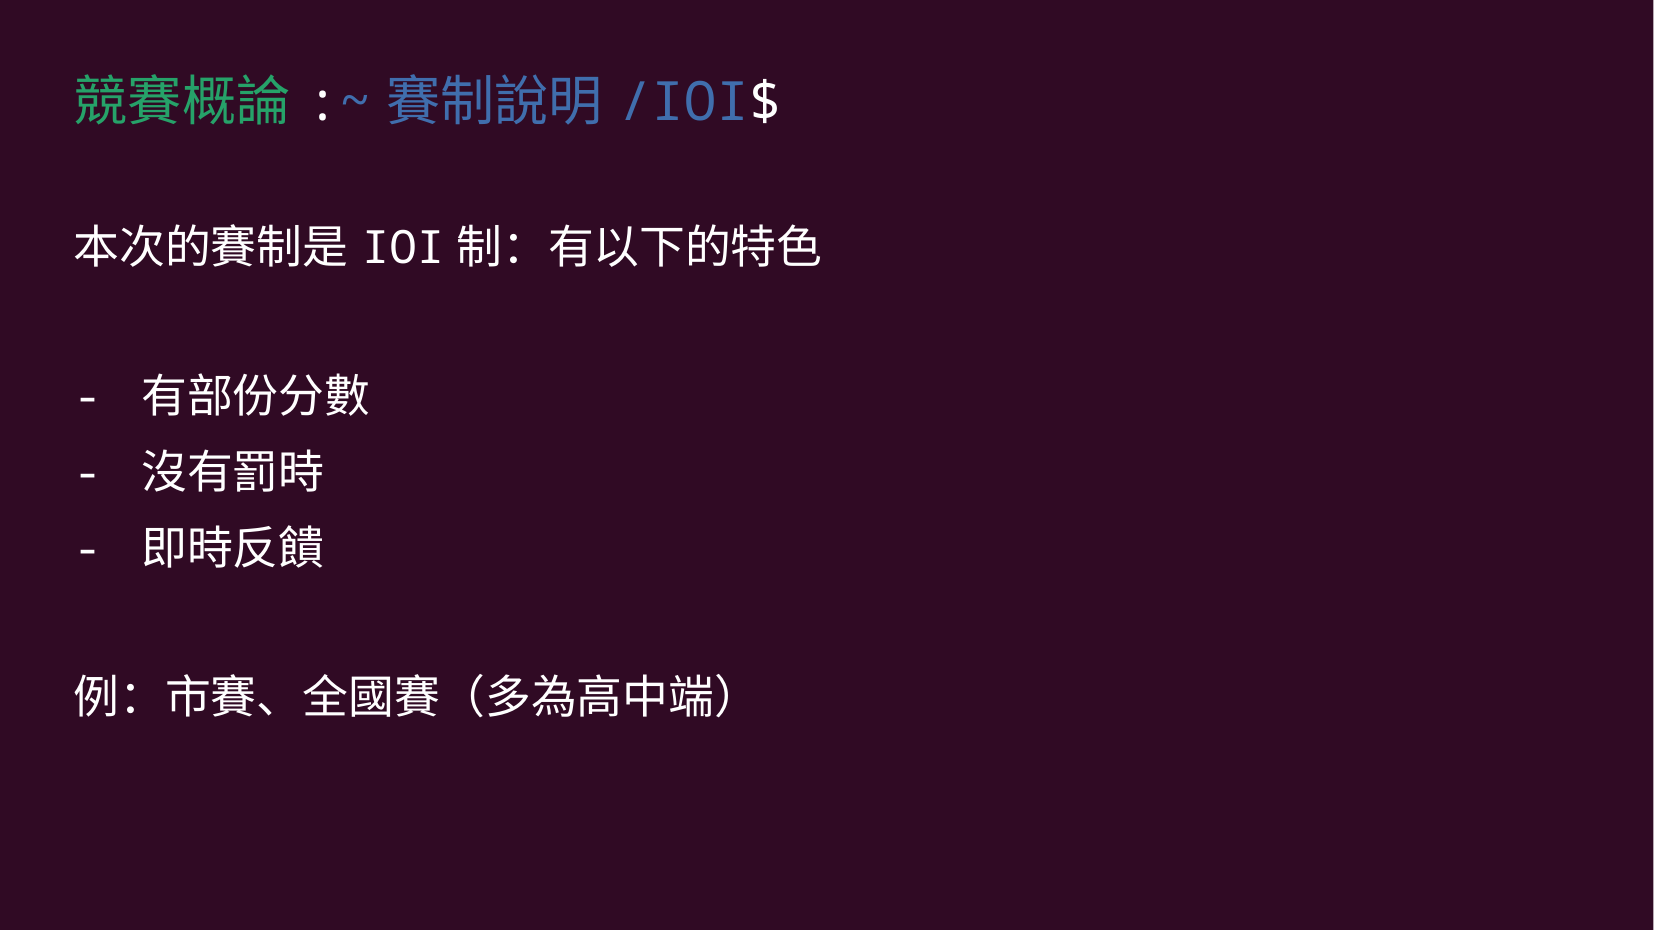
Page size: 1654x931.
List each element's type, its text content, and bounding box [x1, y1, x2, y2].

text_box 競賽概論:~賽制說明/IOI$ [59, 55, 1201, 139]
text_box 本次的賽制是IOI制：有以下的特色 - 有部份分數 - 沒有罰時 - 即時反饋 例：市賽、全國賽（多為高中端） [59, 193, 1613, 672]
